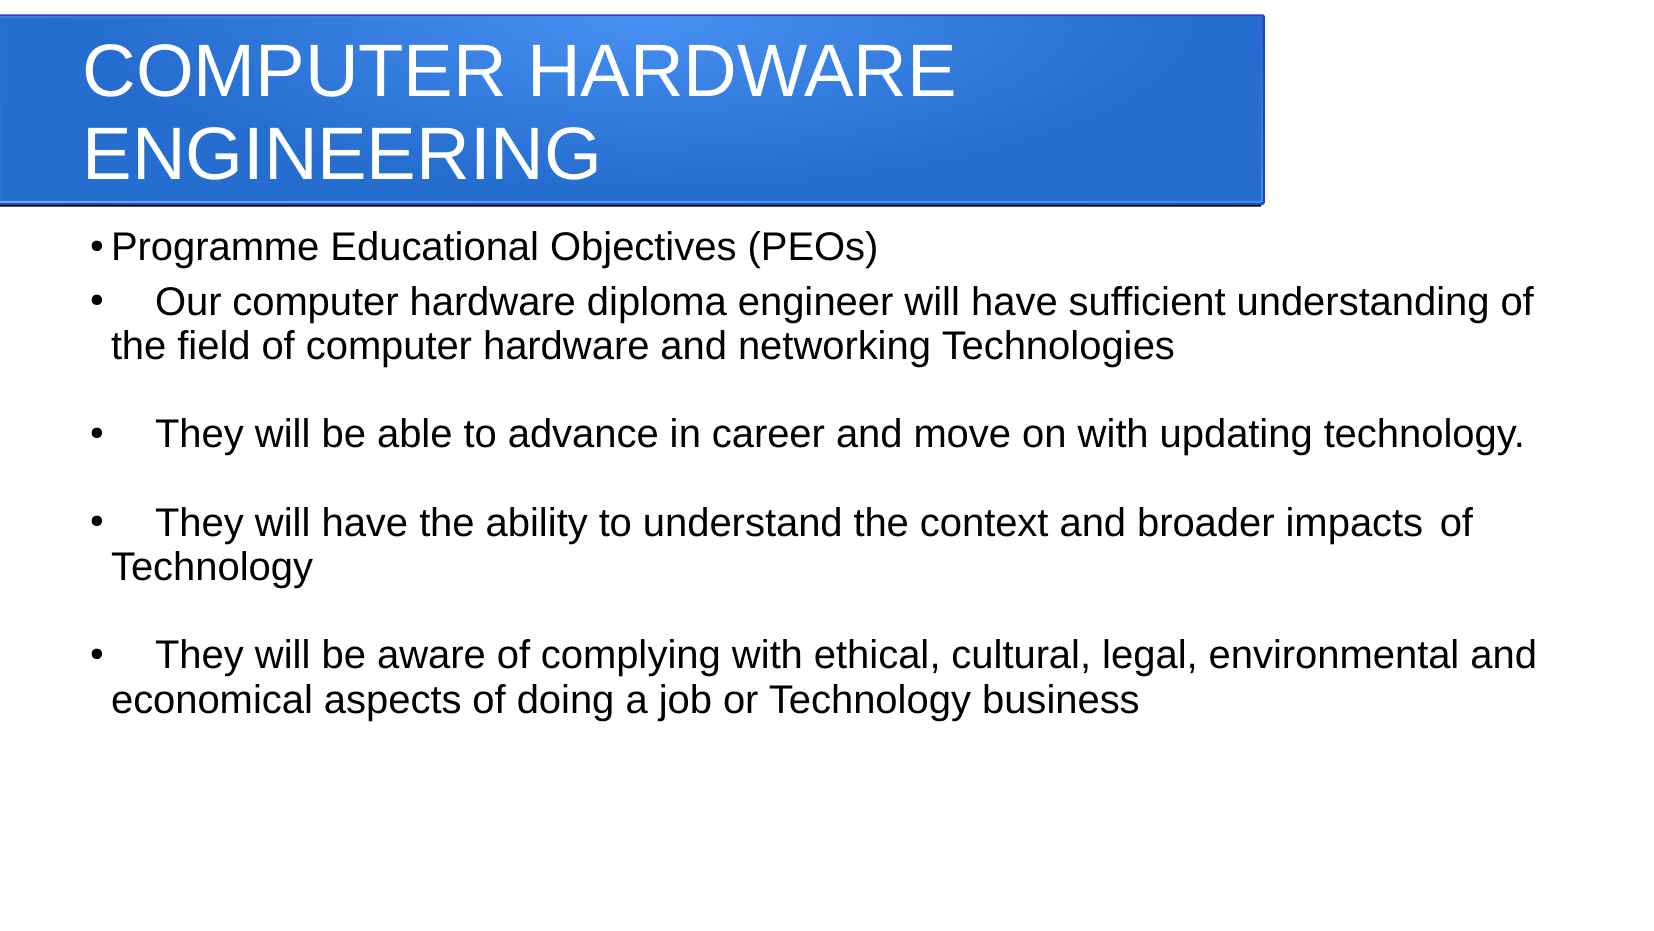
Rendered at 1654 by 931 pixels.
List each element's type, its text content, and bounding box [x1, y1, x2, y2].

title COMPUTER HARDWARE ENGINEERING [82, 29, 1235, 196]
list Programme Educational Objectives (PEOs) Our computer hardware diploma engineer will have sufficient understanding of the field of computer hardware and networking Technologies They will be able to advance in career and move on with updating technology. They will have the ability to understand the context and broader impacts of Technology They will be aware of complying with ethical, cultural, legal, environmental and economical aspects of doing a job or Technology business [82, 224, 1571, 764]
